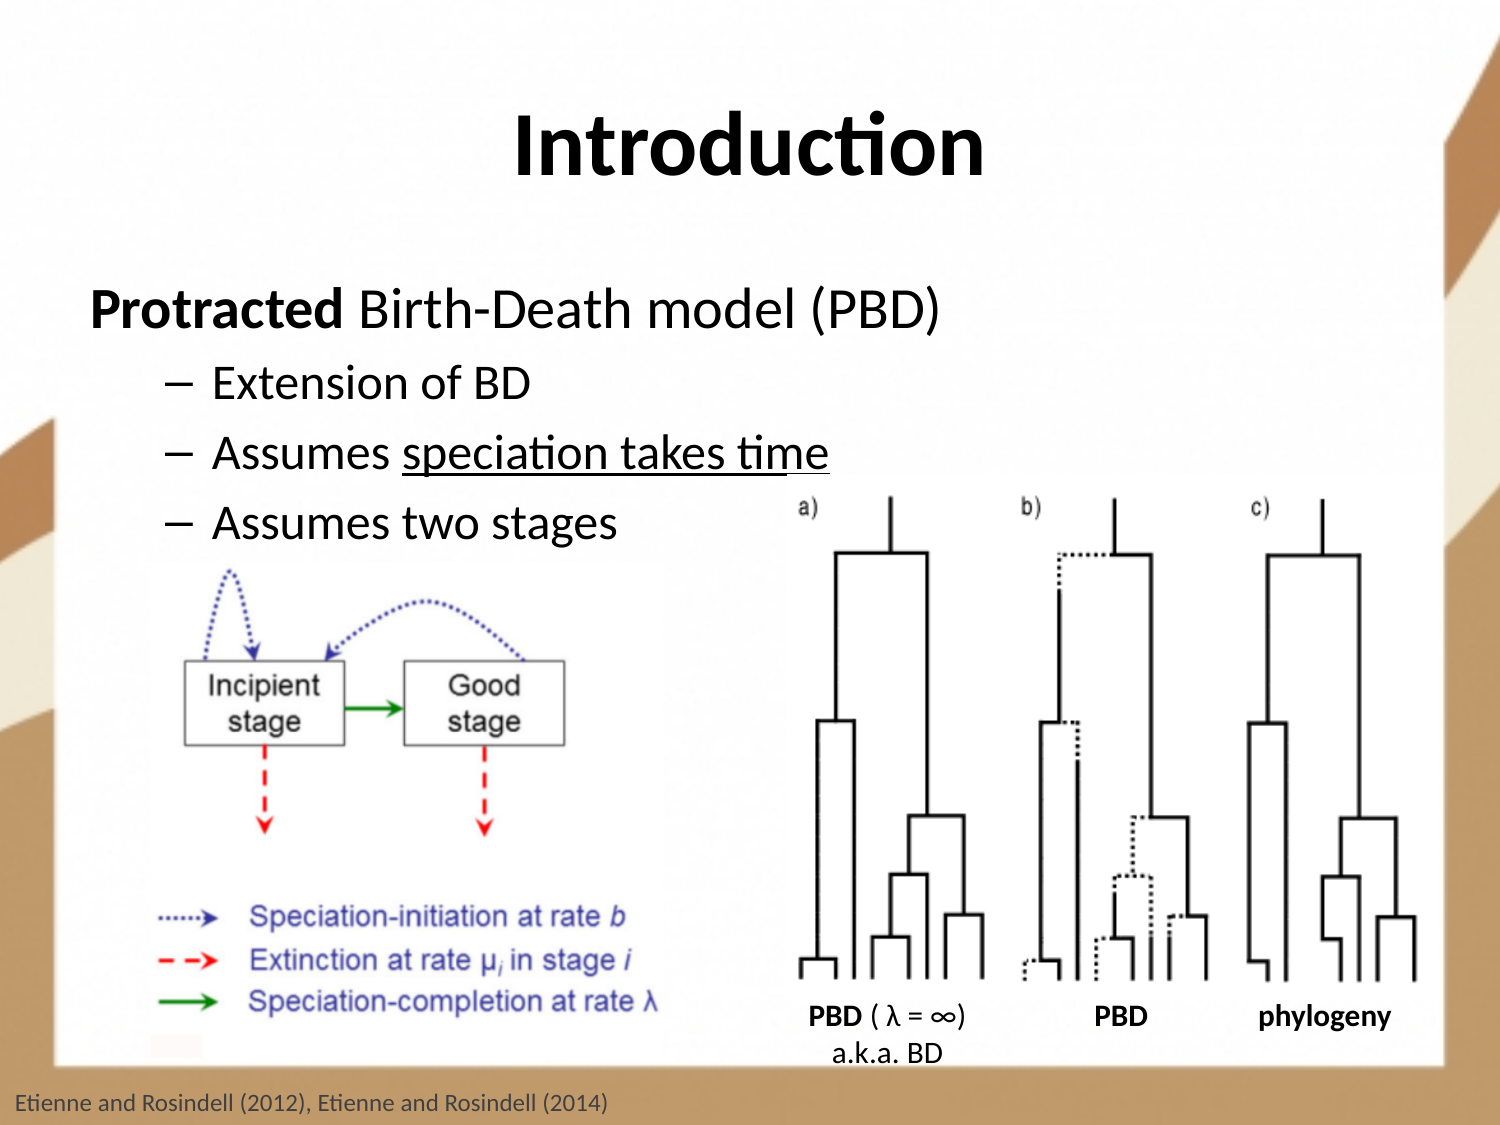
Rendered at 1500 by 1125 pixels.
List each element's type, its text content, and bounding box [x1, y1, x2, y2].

text_box PBD ( λ = ∞) a.k.a. BD [762, 987, 1013, 1125]
text_box phylogeny [1200, 987, 1450, 1078]
text_box PBD [999, 987, 1200, 1040]
list Protracted Birth-Death model (PBD) Extension of BD Assumes speciation takes time Assumes two stages [75, 262, 1425, 900]
text_box Etienne and Rosindell (2012), Etienne and Rosindell (2014) [0, 1079, 762, 1125]
title Introduction [75, 45, 1425, 233]
picture [0, 0, 1500, 1125]
